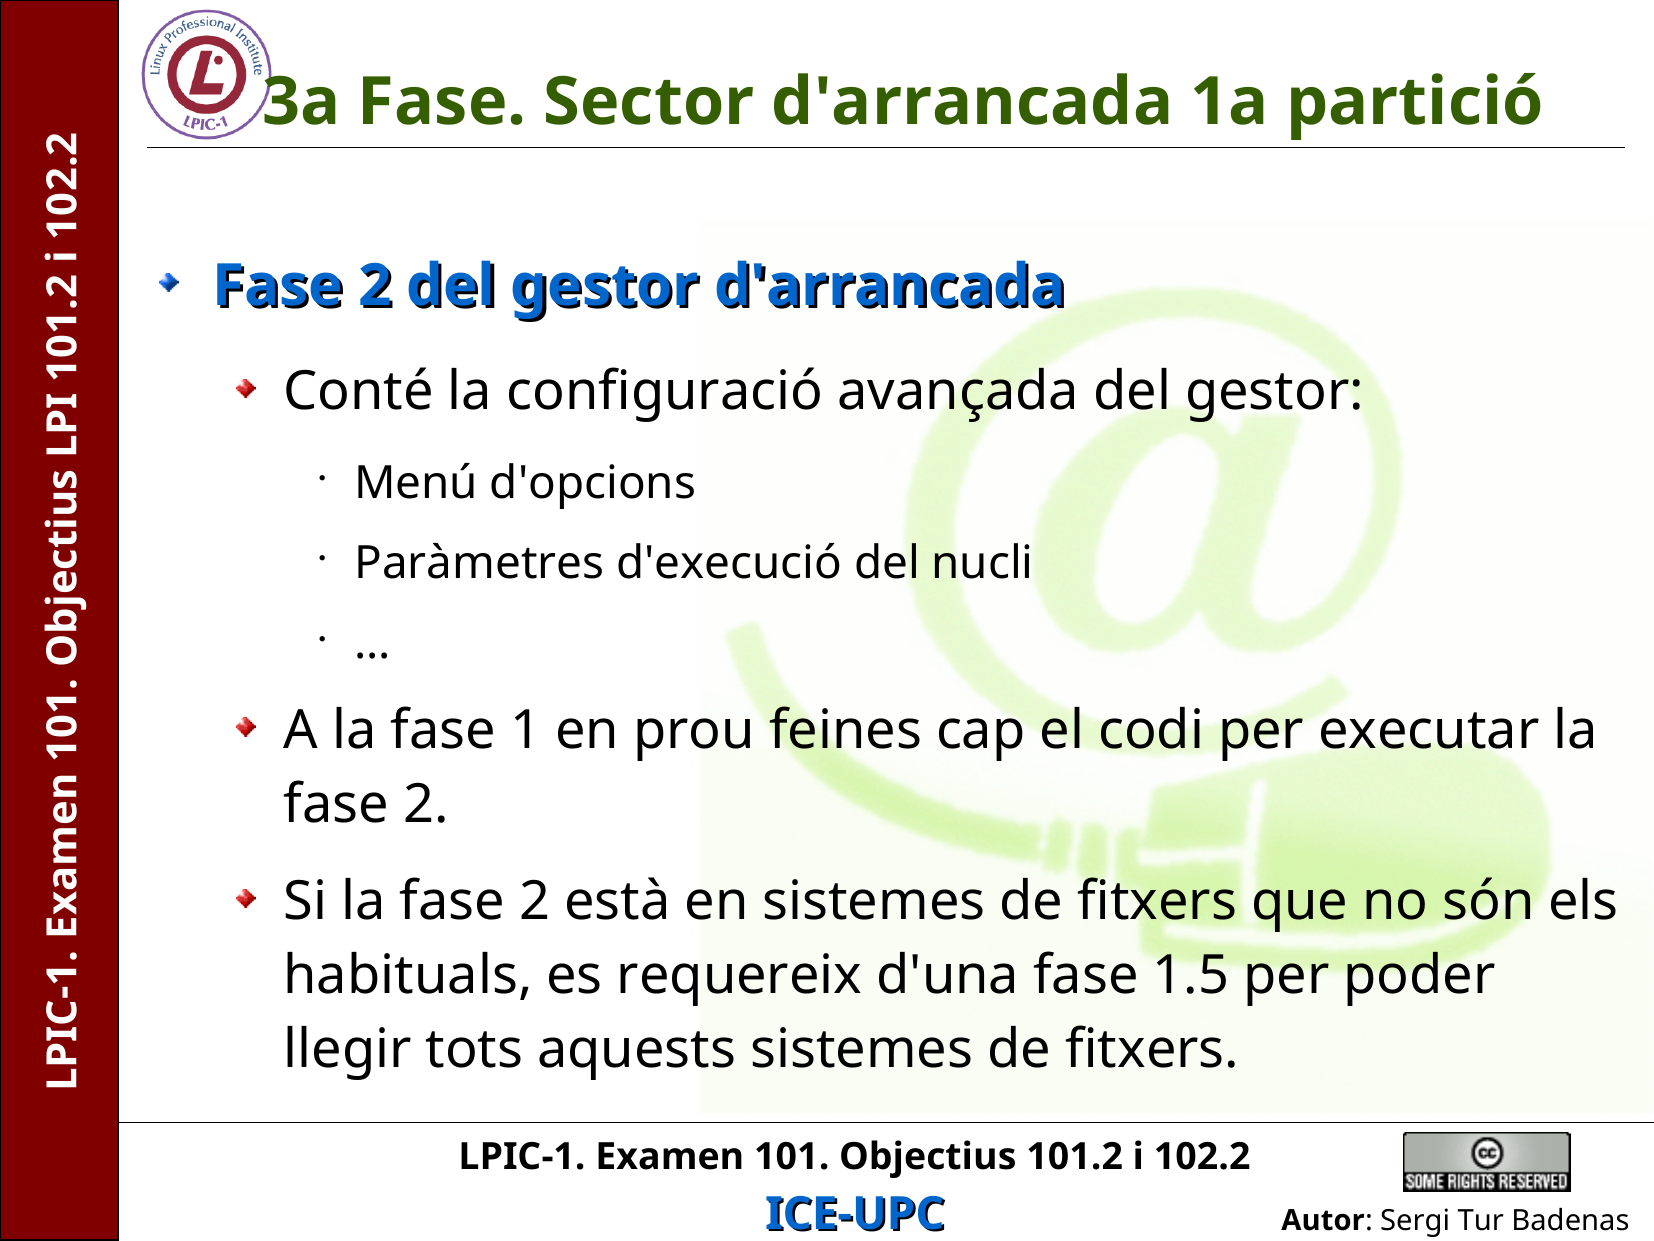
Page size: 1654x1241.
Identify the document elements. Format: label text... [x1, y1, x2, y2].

picture [135, 5, 277, 142]
title 3a Fase. Sector d'arrancada 1a partició [159, 55, 1648, 142]
list Fase 2 del gestor d'arrancada Conté la configuració avançada del gestor: Menú d'opcions Paràmetres d'execució del nucli ... A la fase 1 en prou feines cap el codi per executar la fase 2. Si la fase 2 està en sistemes de fitxers que no són els habituals, es requereix d'una fase 1.5 per poder llegir tots aquests sistemes de fitxers. [141, 242, 1630, 1145]
picture [700, 217, 1654, 1113]
picture [1403, 1145, 1571, 1192]
